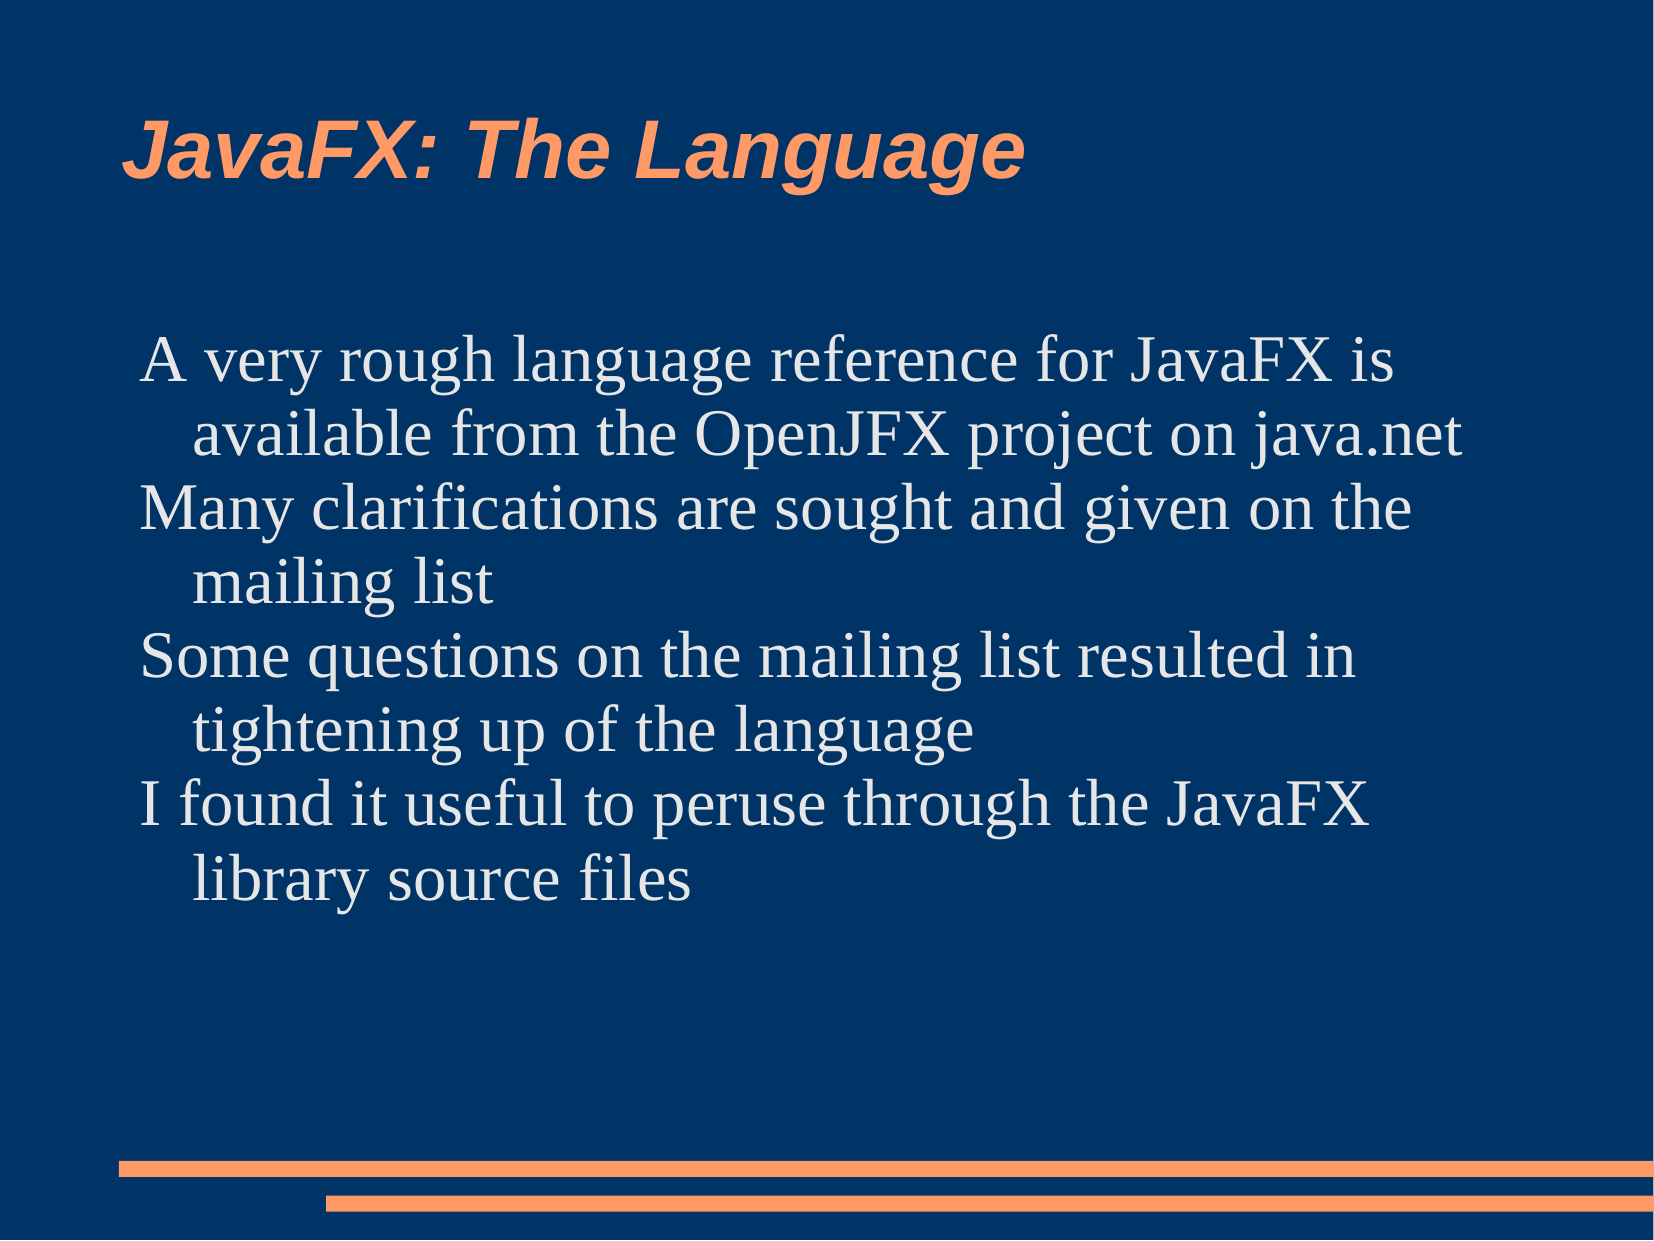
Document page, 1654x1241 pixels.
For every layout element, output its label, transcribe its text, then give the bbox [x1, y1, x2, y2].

list A very rough language reference for JavaFX is available from the OpenJFX project on java.net Many clarifications are sought and given on the mailing list Some questions on the mailing list resulted in tightening up of the language I found it useful to peruse through the JavaFX library source files [121, 322, 1561, 1133]
title JavaFX: The Language [121, 46, 1534, 254]
